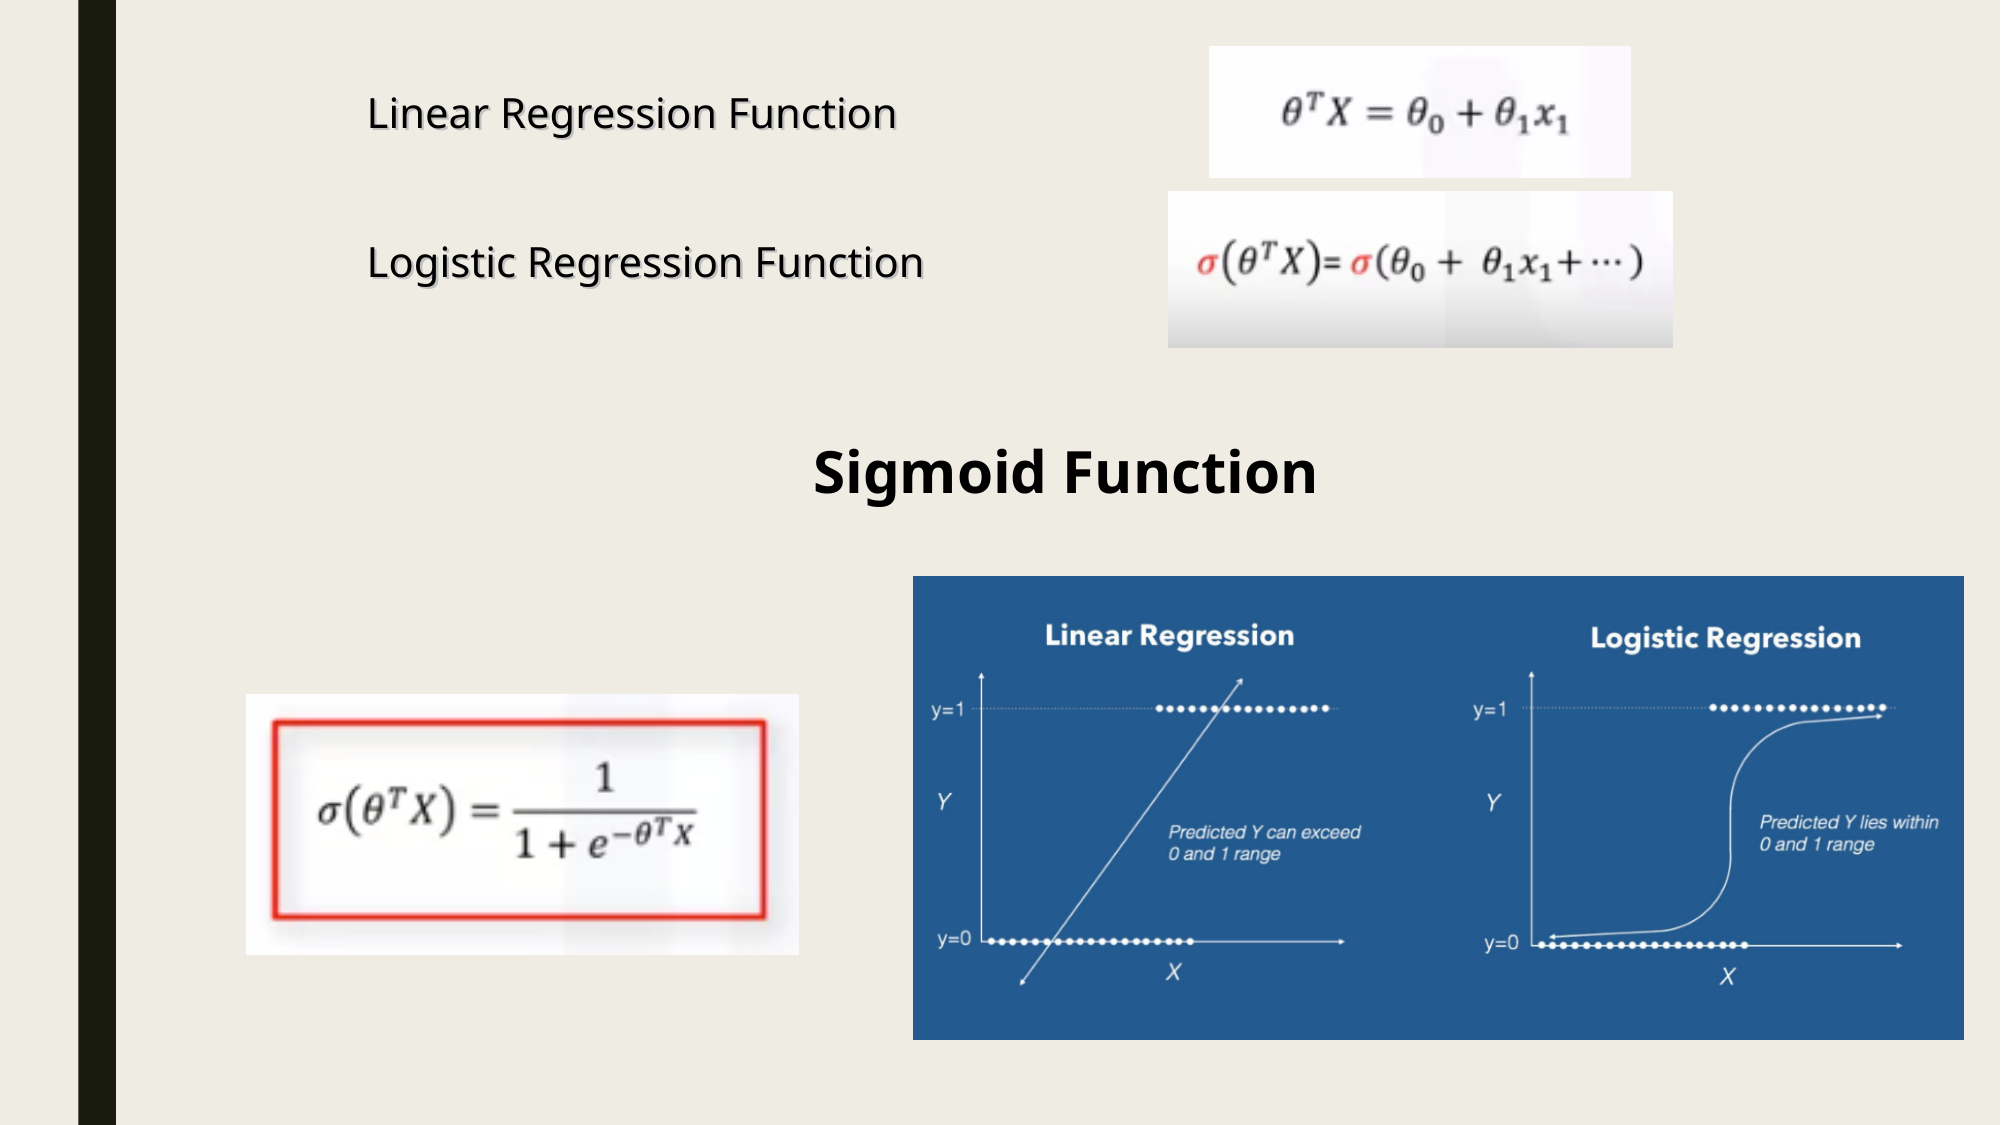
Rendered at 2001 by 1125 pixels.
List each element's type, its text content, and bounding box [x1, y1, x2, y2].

picture [1168, 191, 1673, 348]
picture [1209, 46, 1631, 178]
text_box Sigmoid Function [798, 427, 1354, 514]
picture [246, 694, 799, 955]
text_box Linear Regression Function [351, 79, 949, 145]
picture [913, 576, 1964, 1040]
text_box Logistic Regression Function [351, 228, 949, 295]
